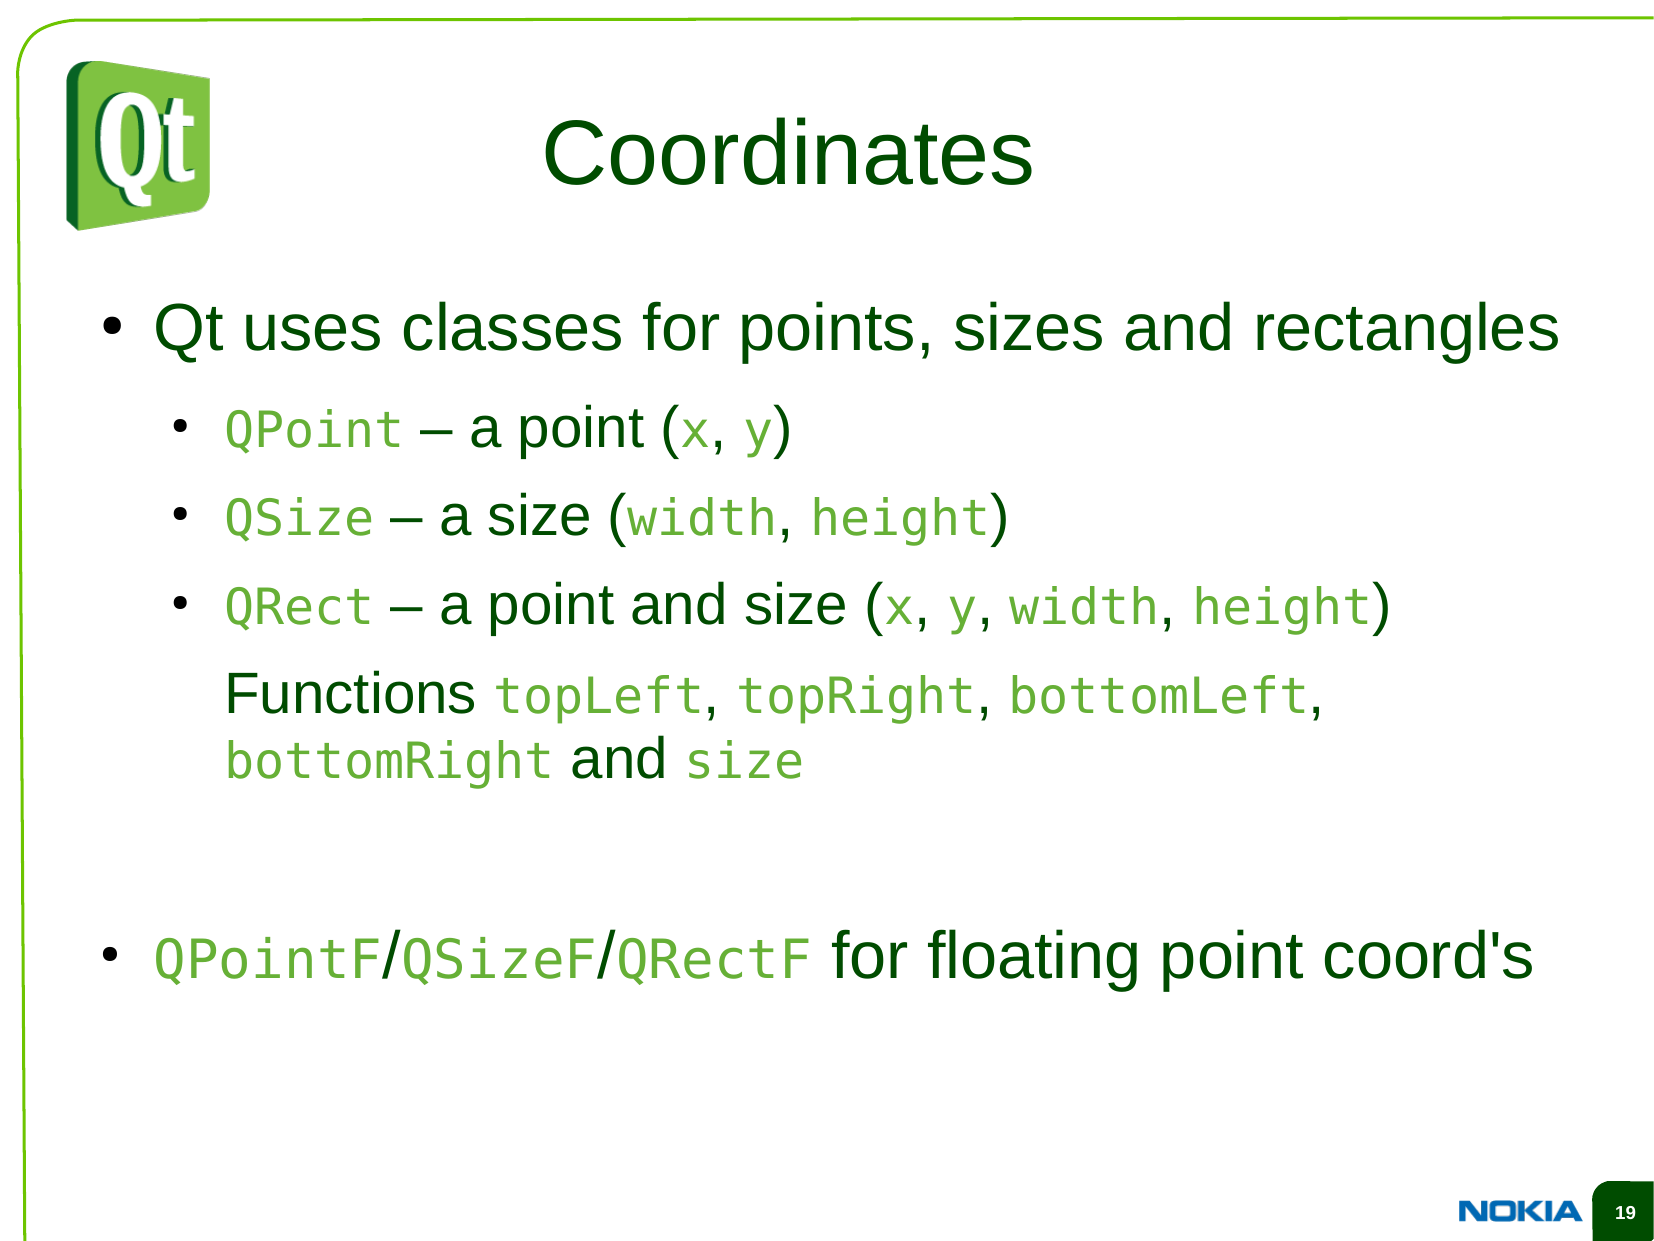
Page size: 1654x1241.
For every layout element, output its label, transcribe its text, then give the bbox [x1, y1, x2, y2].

picture [66, 61, 210, 231]
picture [1459, 1200, 1583, 1222]
title Coordinates [251, 49, 1327, 257]
list Qt uses classes for points, sizes and rectangles QPoint – a point (x, y) QSize – a size (width, height) QRect – a point and size (x, y, width, height) Functions topLeft, topRight, bottomLeft, bottomRight and size QPointF/QSizeF/QRectF for floating point coord's [82, 290, 1571, 1094]
